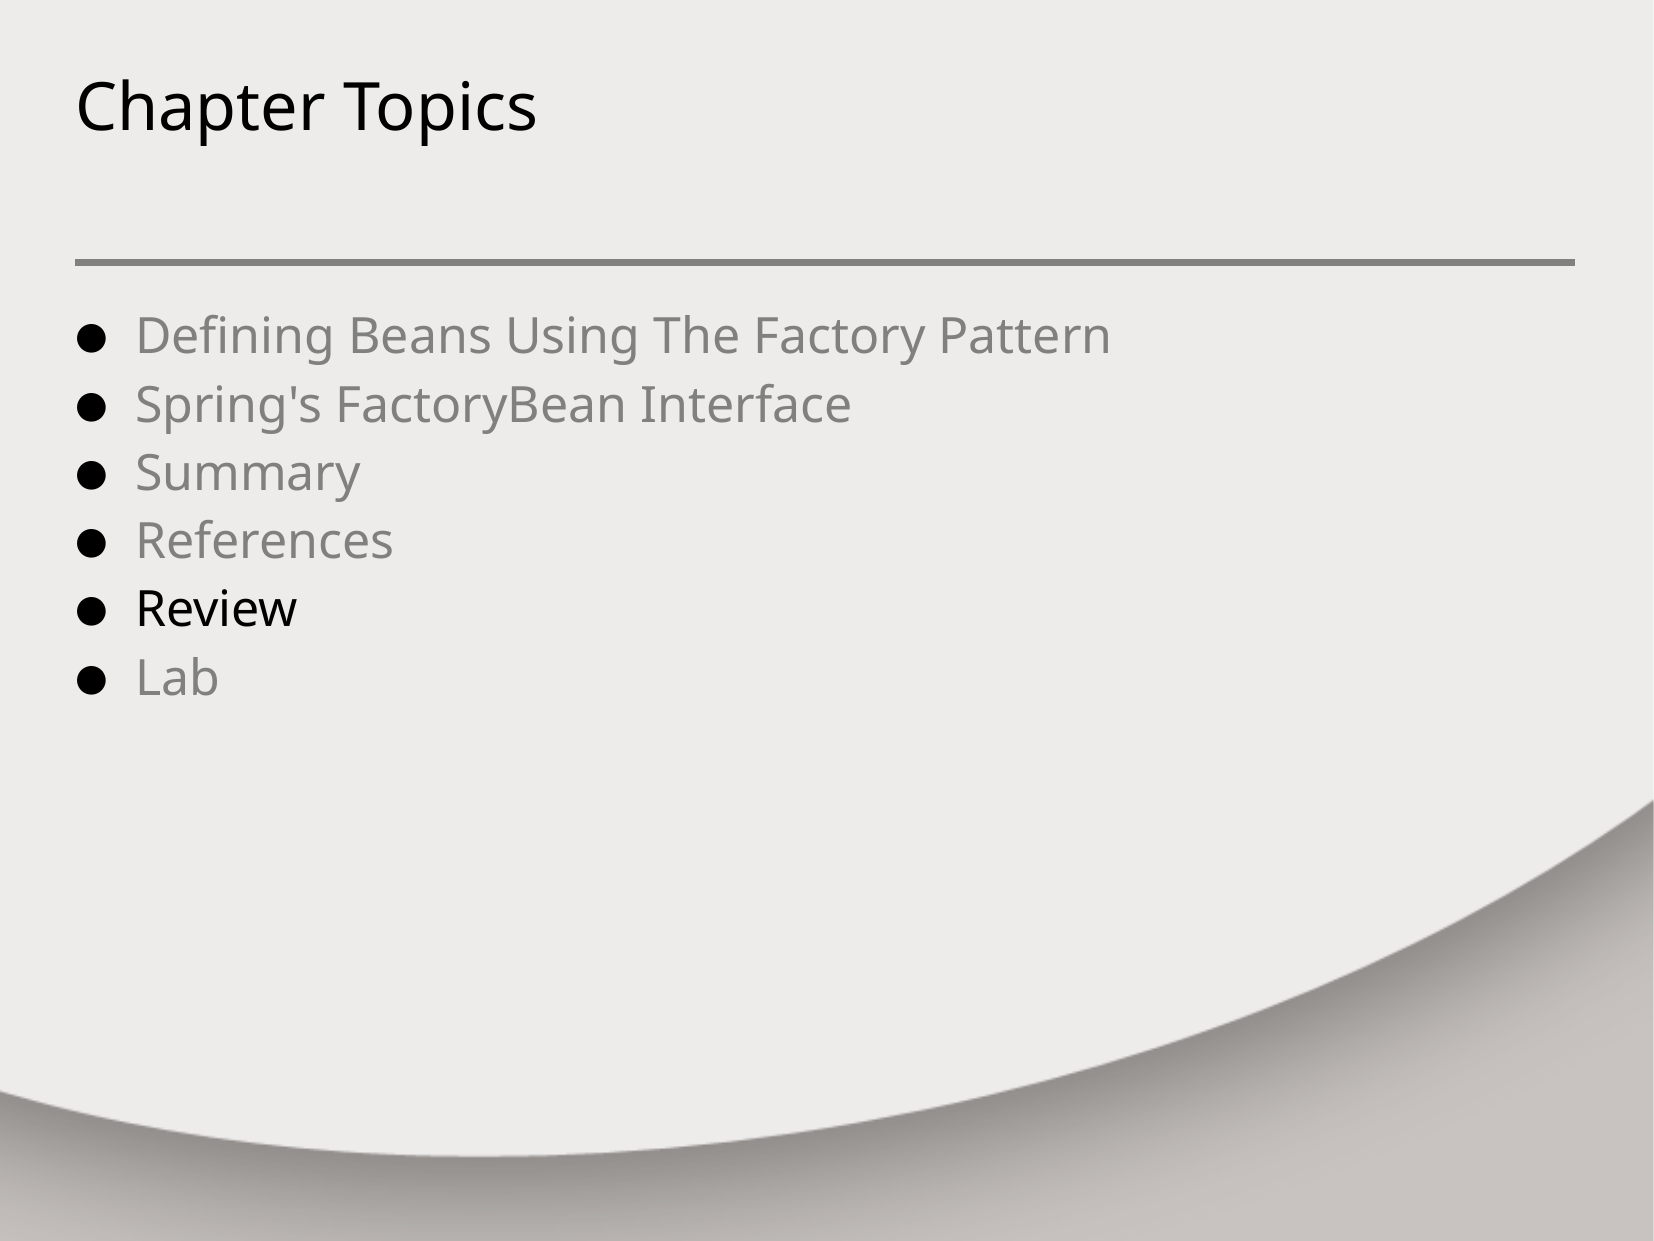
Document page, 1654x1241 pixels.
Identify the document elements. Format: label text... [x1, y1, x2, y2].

picture [0, 0, 1654, 1241]
list Defining Beans Using The Factory Pattern Spring's FactoryBean Interface Summary References Review Lab [75, 300, 1576, 1163]
title Chapter Topics [75, 75, 1576, 226]
